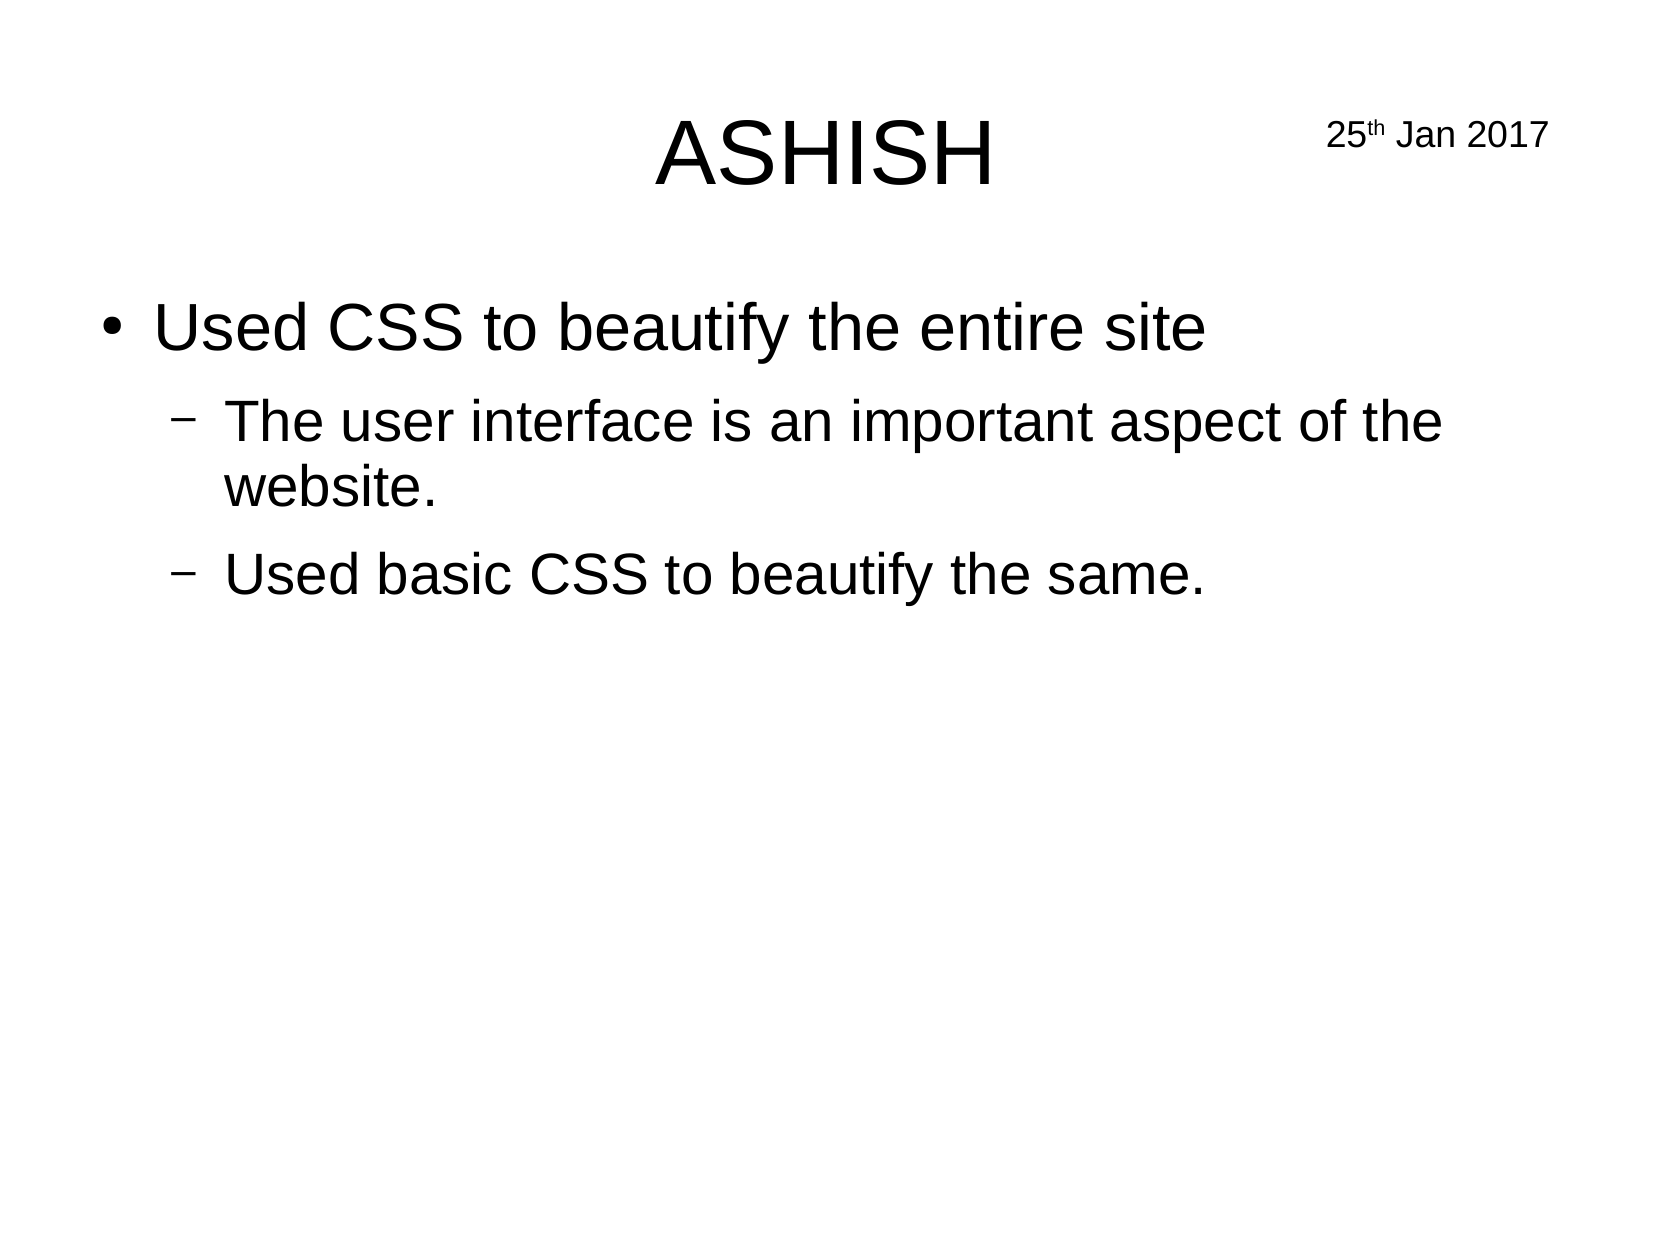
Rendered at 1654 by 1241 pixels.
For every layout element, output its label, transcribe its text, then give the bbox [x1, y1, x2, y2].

list Used CSS to beautify the entire site The user interface is an important aspect of the website. Used basic CSS to beautify the same. [82, 290, 1571, 1010]
text_box 25th Jan 2017 [1311, 106, 1619, 165]
title ASHISH [82, 49, 1571, 257]
